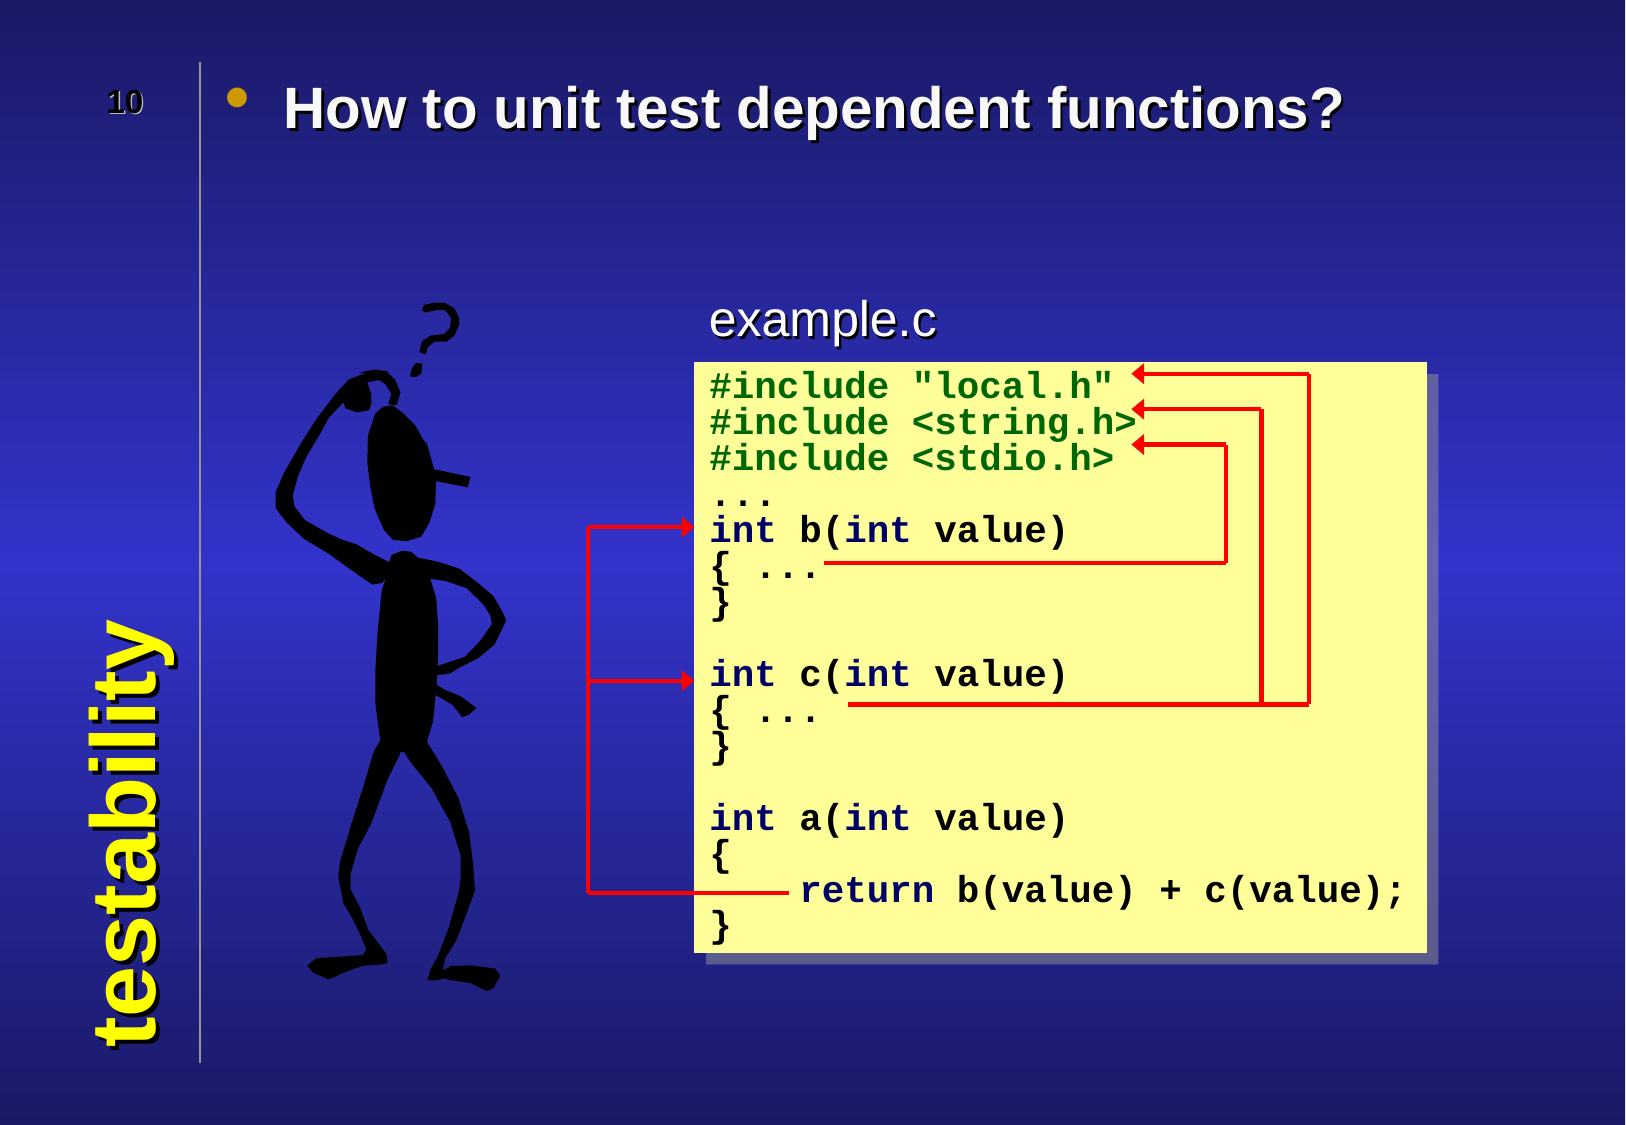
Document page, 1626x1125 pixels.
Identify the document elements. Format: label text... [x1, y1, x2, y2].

text_box example.c [694, 279, 1097, 355]
text_box [275, 369, 507, 992]
text_box [409, 363, 423, 378]
list How to unit test dependent functions? [212, 62, 1625, 1063]
title testability [50, 187, 188, 1063]
text_box #include "local.h" #include <string.h> #include <stdio.h> ... int b(int value) { ... } int c(int value) { ... } int a(int value) { return b(value) + c(value); } [694, 362, 1427, 953]
text_box [419, 302, 460, 355]
